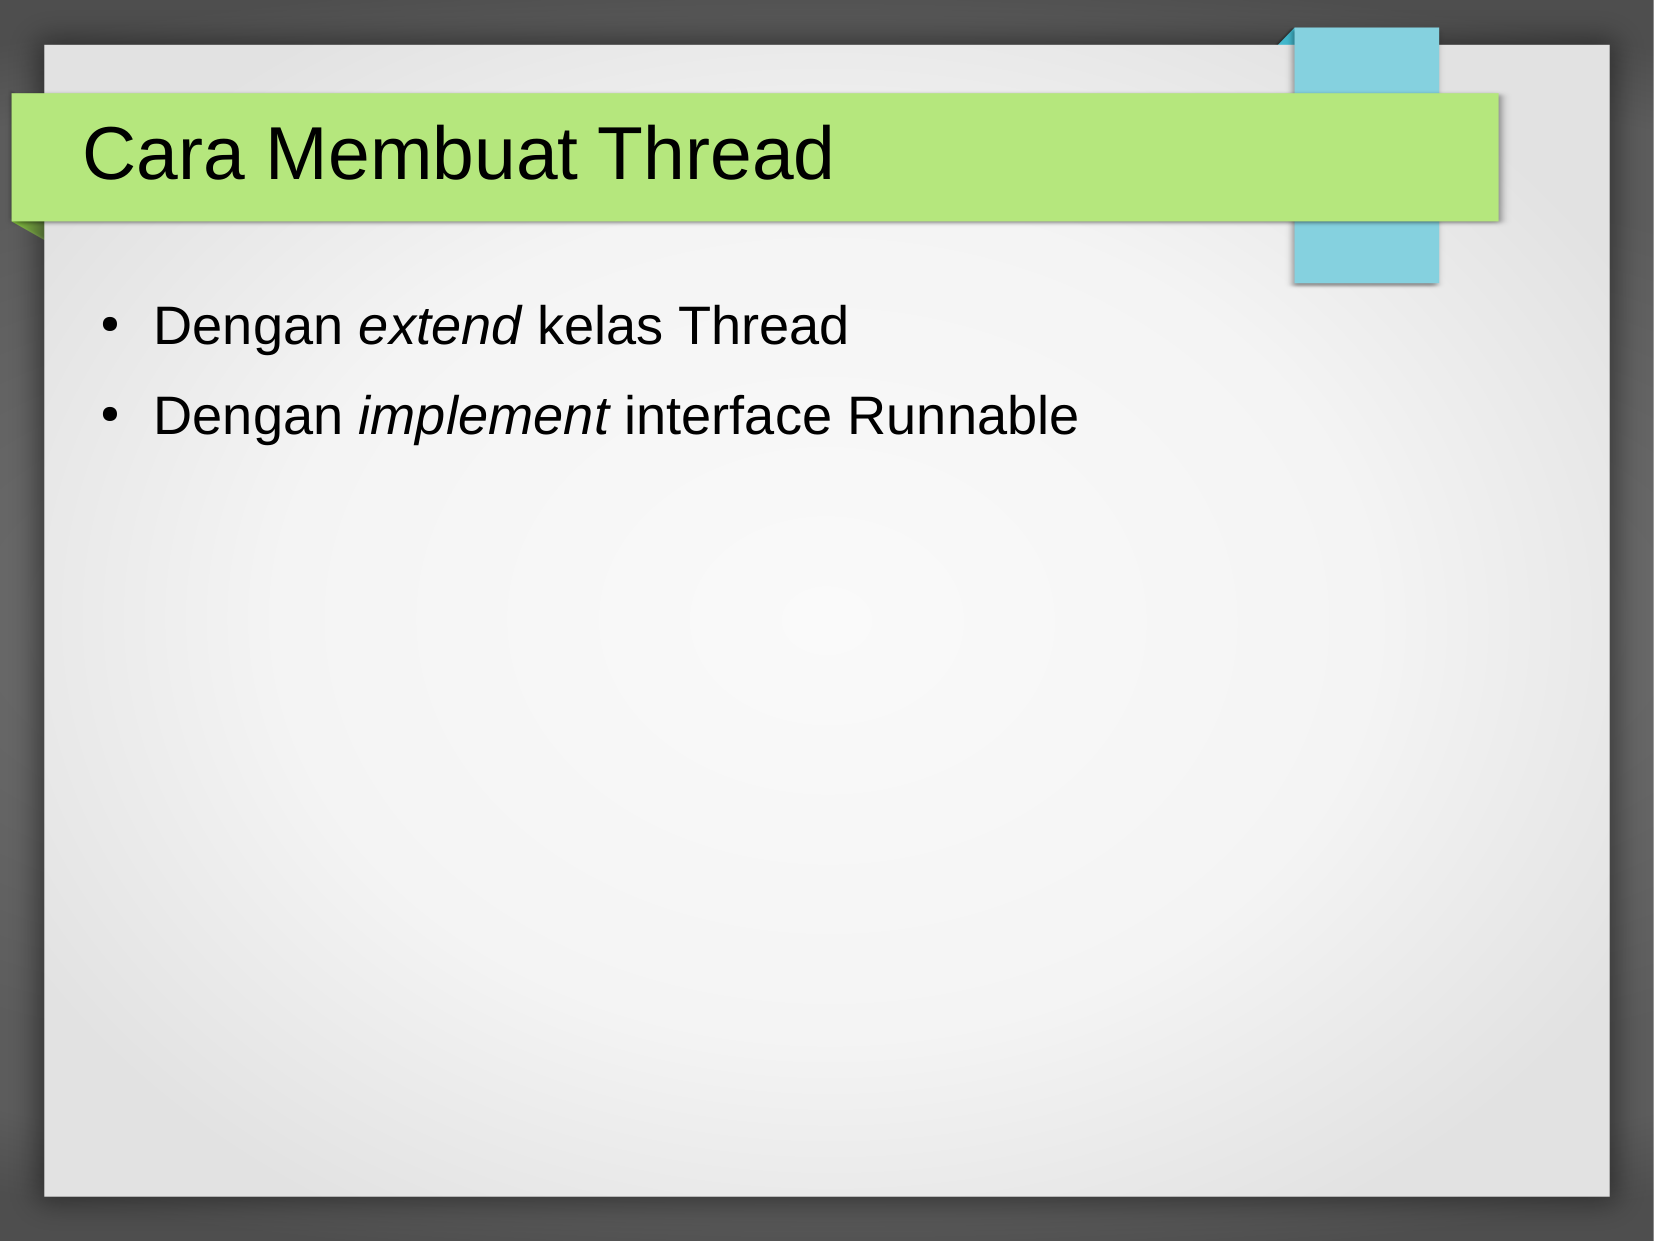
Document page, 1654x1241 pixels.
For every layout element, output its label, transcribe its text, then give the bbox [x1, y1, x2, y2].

picture [0, 0, 1654, 1241]
list Dengan extend kelas Thread Dengan implement interface Runnable [82, 295, 1571, 1015]
title Cara Membuat Thread [82, 94, 1264, 213]
